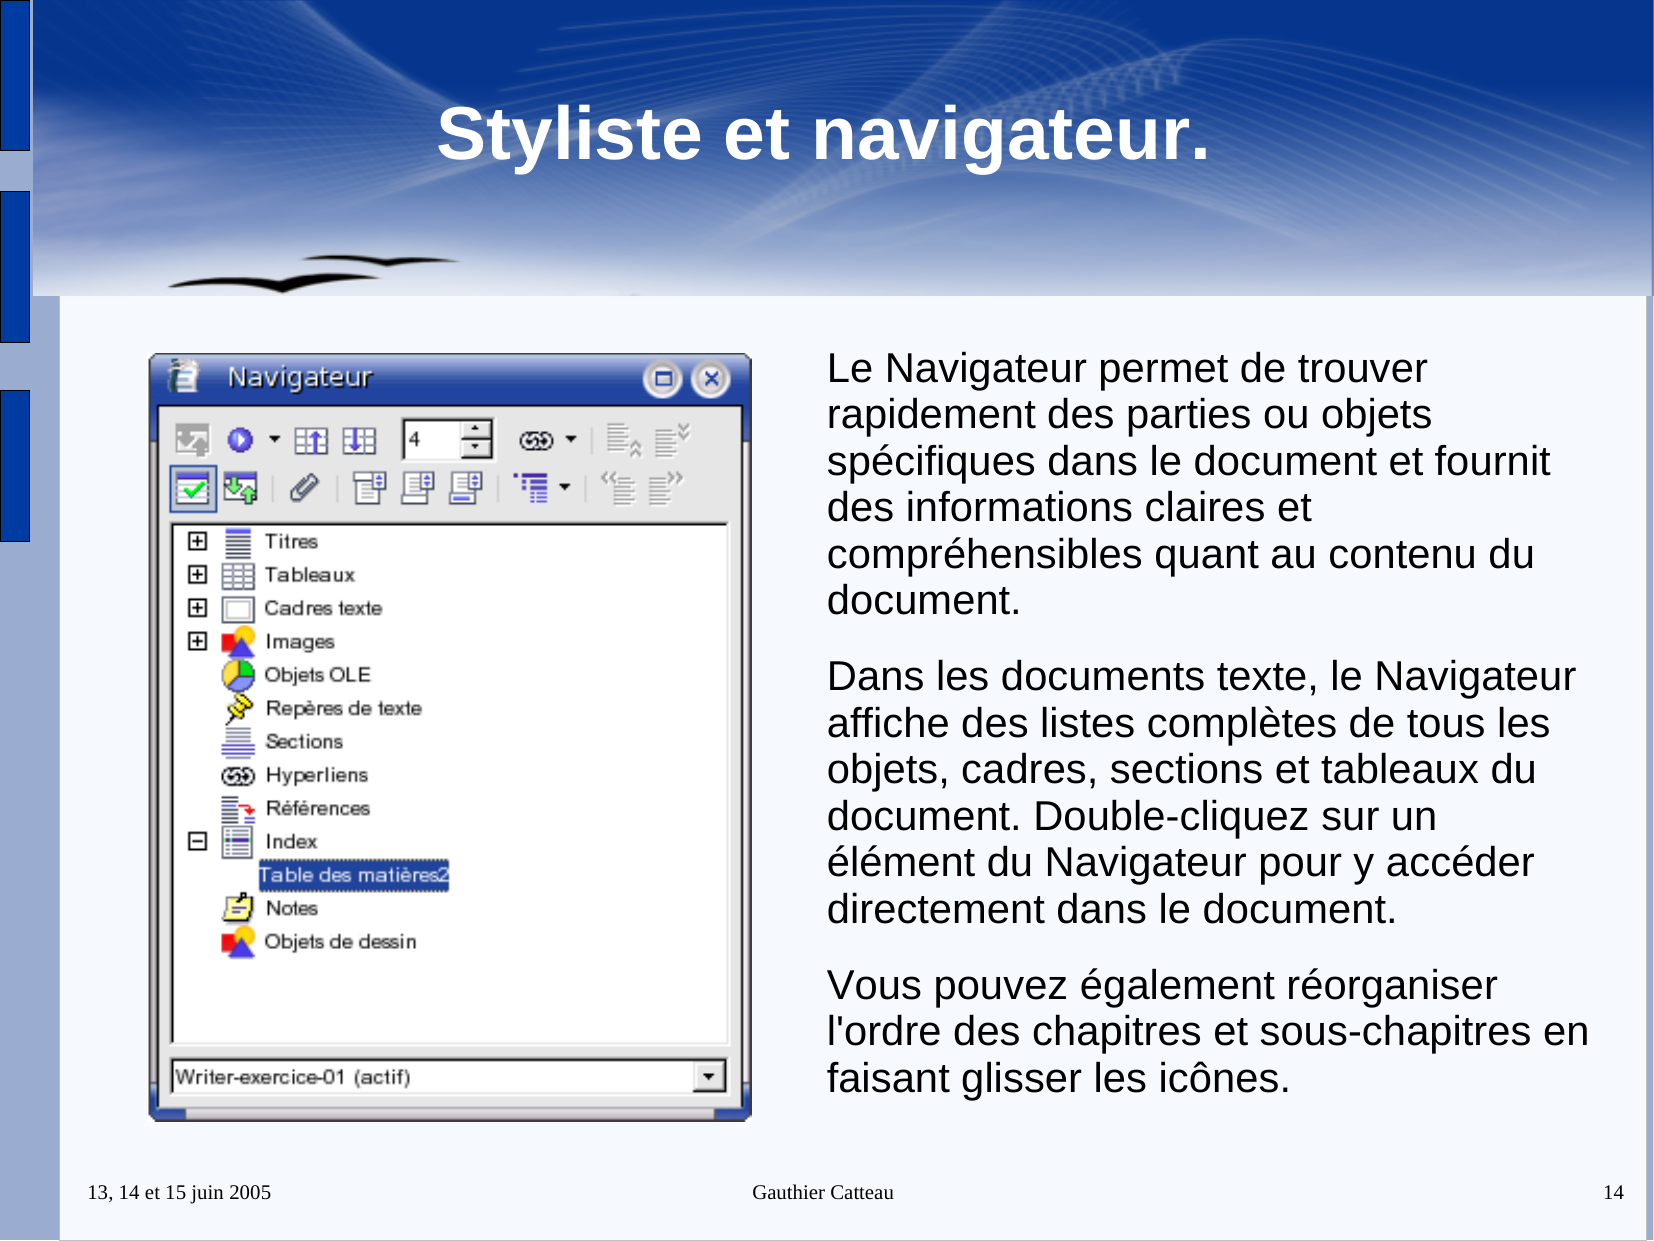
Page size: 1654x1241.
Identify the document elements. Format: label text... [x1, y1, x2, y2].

picture [147, 353, 752, 1123]
title Styliste et navigateur. [118, 29, 1531, 237]
list Le Navigateur permet de trouver rapidement des parties ou objets spécifiques dans le document et fournit des informations claires et compréhensibles quant au contenu du document. Dans les documents texte, le Navigateur affiche des listes complètes de tous les objets, cadres, sections et tableaux du document. Double-cliquez sur un élément du Navigateur pour y accéder directement dans le document. Vous pouvez également réorganiser l'ordre des chapitres et sous-chapitres en faisant glisser les icônes. [826, 344, 1595, 1127]
picture [33, 0, 1654, 296]
